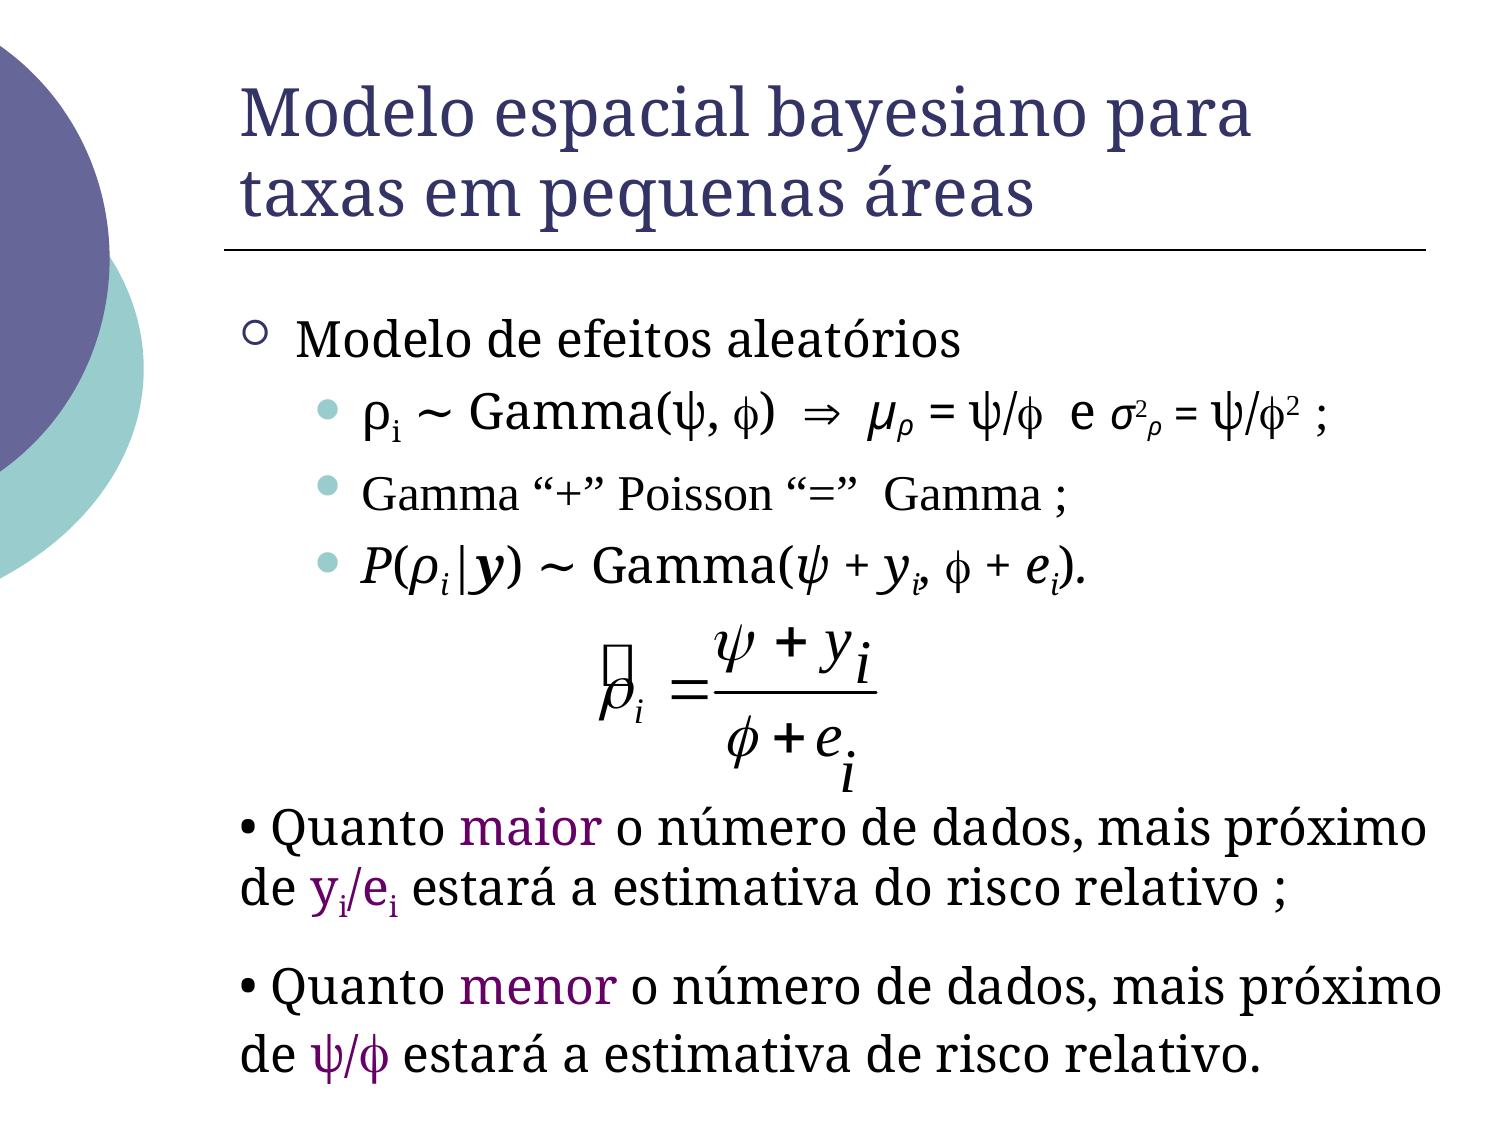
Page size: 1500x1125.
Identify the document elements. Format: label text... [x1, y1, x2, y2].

chart [587, 599, 888, 787]
title Modelo espacial bayesiano para taxas em pequenas áreas [224, 49, 1325, 237]
text_box Quanto maior o número de dados, mais próximo de yi/ei estará a estimativa do risco relativo ; Quanto menor o número de dados, mais próximo de ψ/ estará a estimativa de risco relativo. [225, 787, 1480, 1093]
list Modelo de efeitos aleatórios ρi ∼ Gamma(ψ, )  µρ = ψ/ e σ2ρ = ψ/2 ; Gamma “+” Poisson “=” Gamma ; P(ρi|y) ∼ Gamma(ψ + yi,  + ei). [224, 299, 1471, 634]
